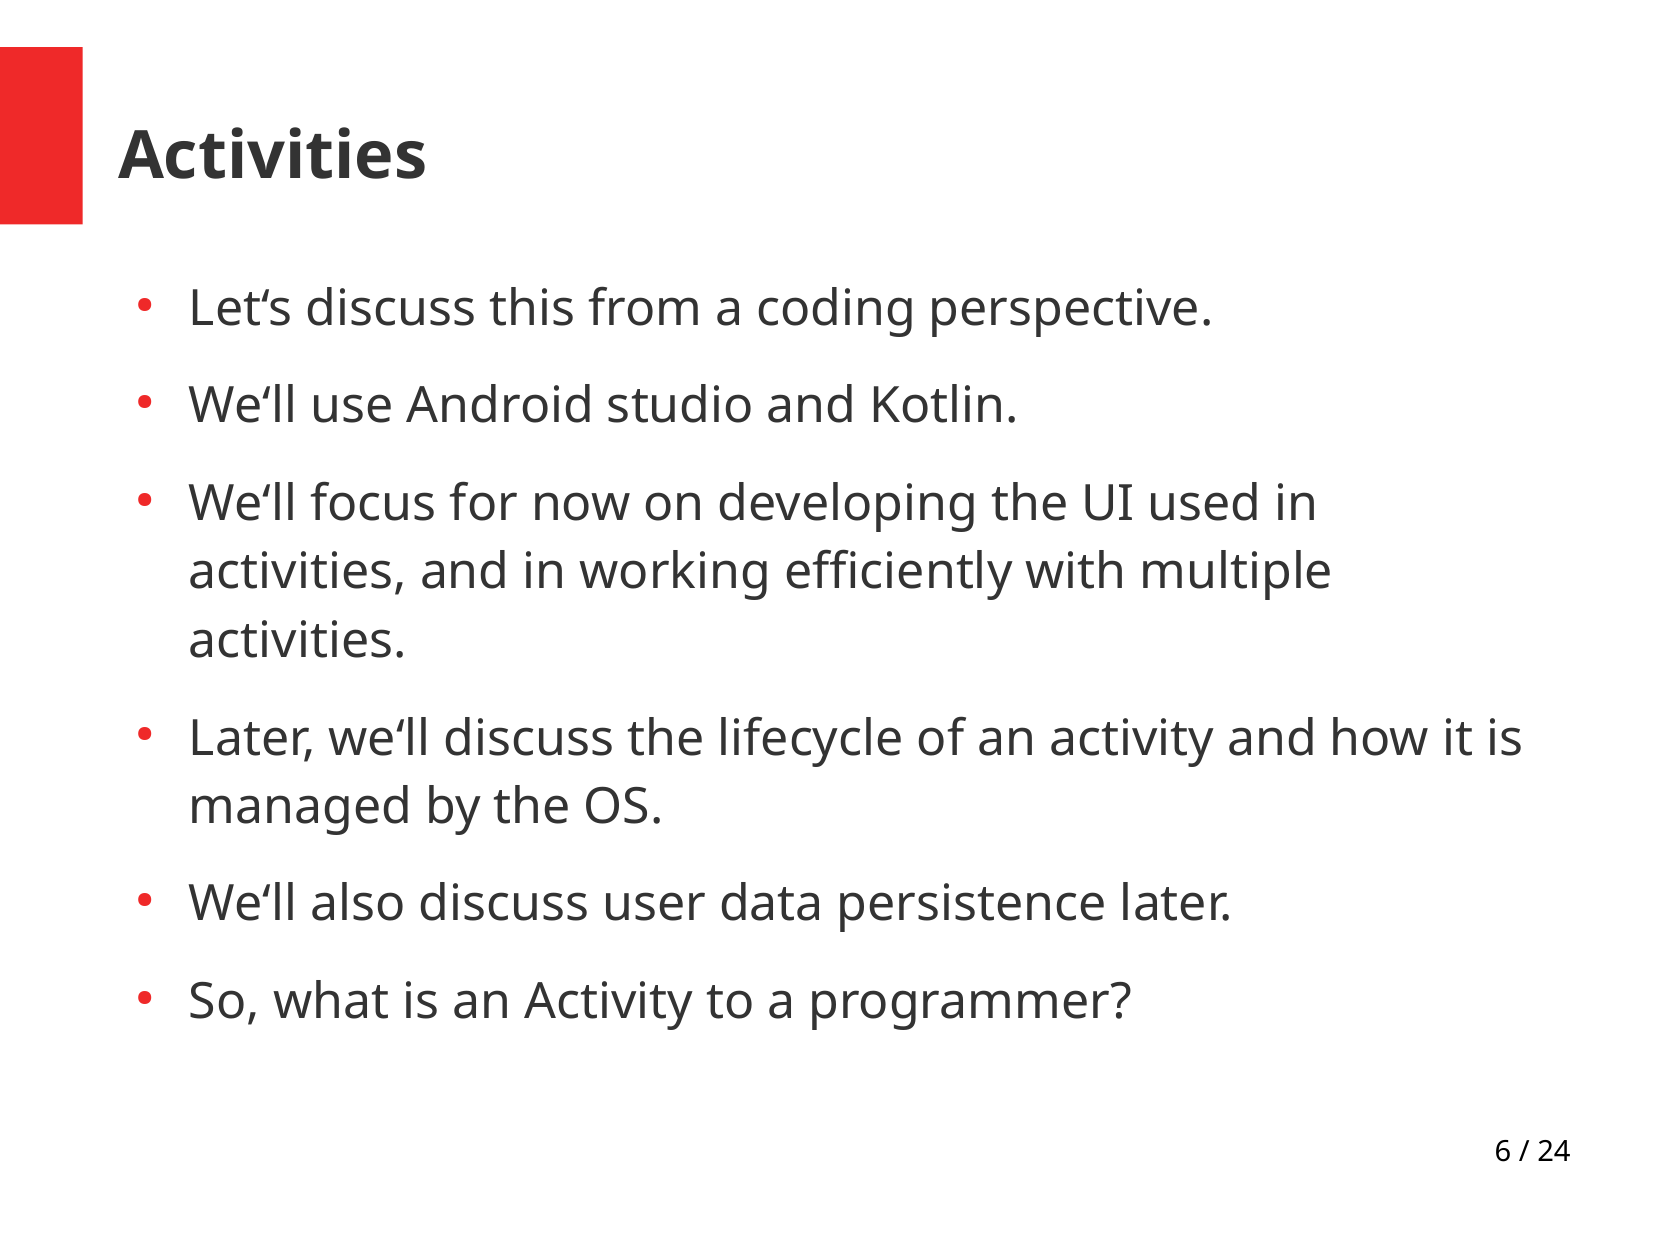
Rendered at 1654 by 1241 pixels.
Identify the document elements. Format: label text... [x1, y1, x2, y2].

title Activities [118, 49, 1571, 257]
list Let‘s discuss this from a coding perspective. We‘ll use Android studio and Kotlin. We‘ll focus for now on developing the UI used in activities, and in working efficiently with multiple activities. Later, we‘ll discuss the lifecycle of an activity and how it is managed by the OS. We‘ll also discuss user data persistence later. So, what is an Activity to a programmer? [118, 271, 1536, 991]
